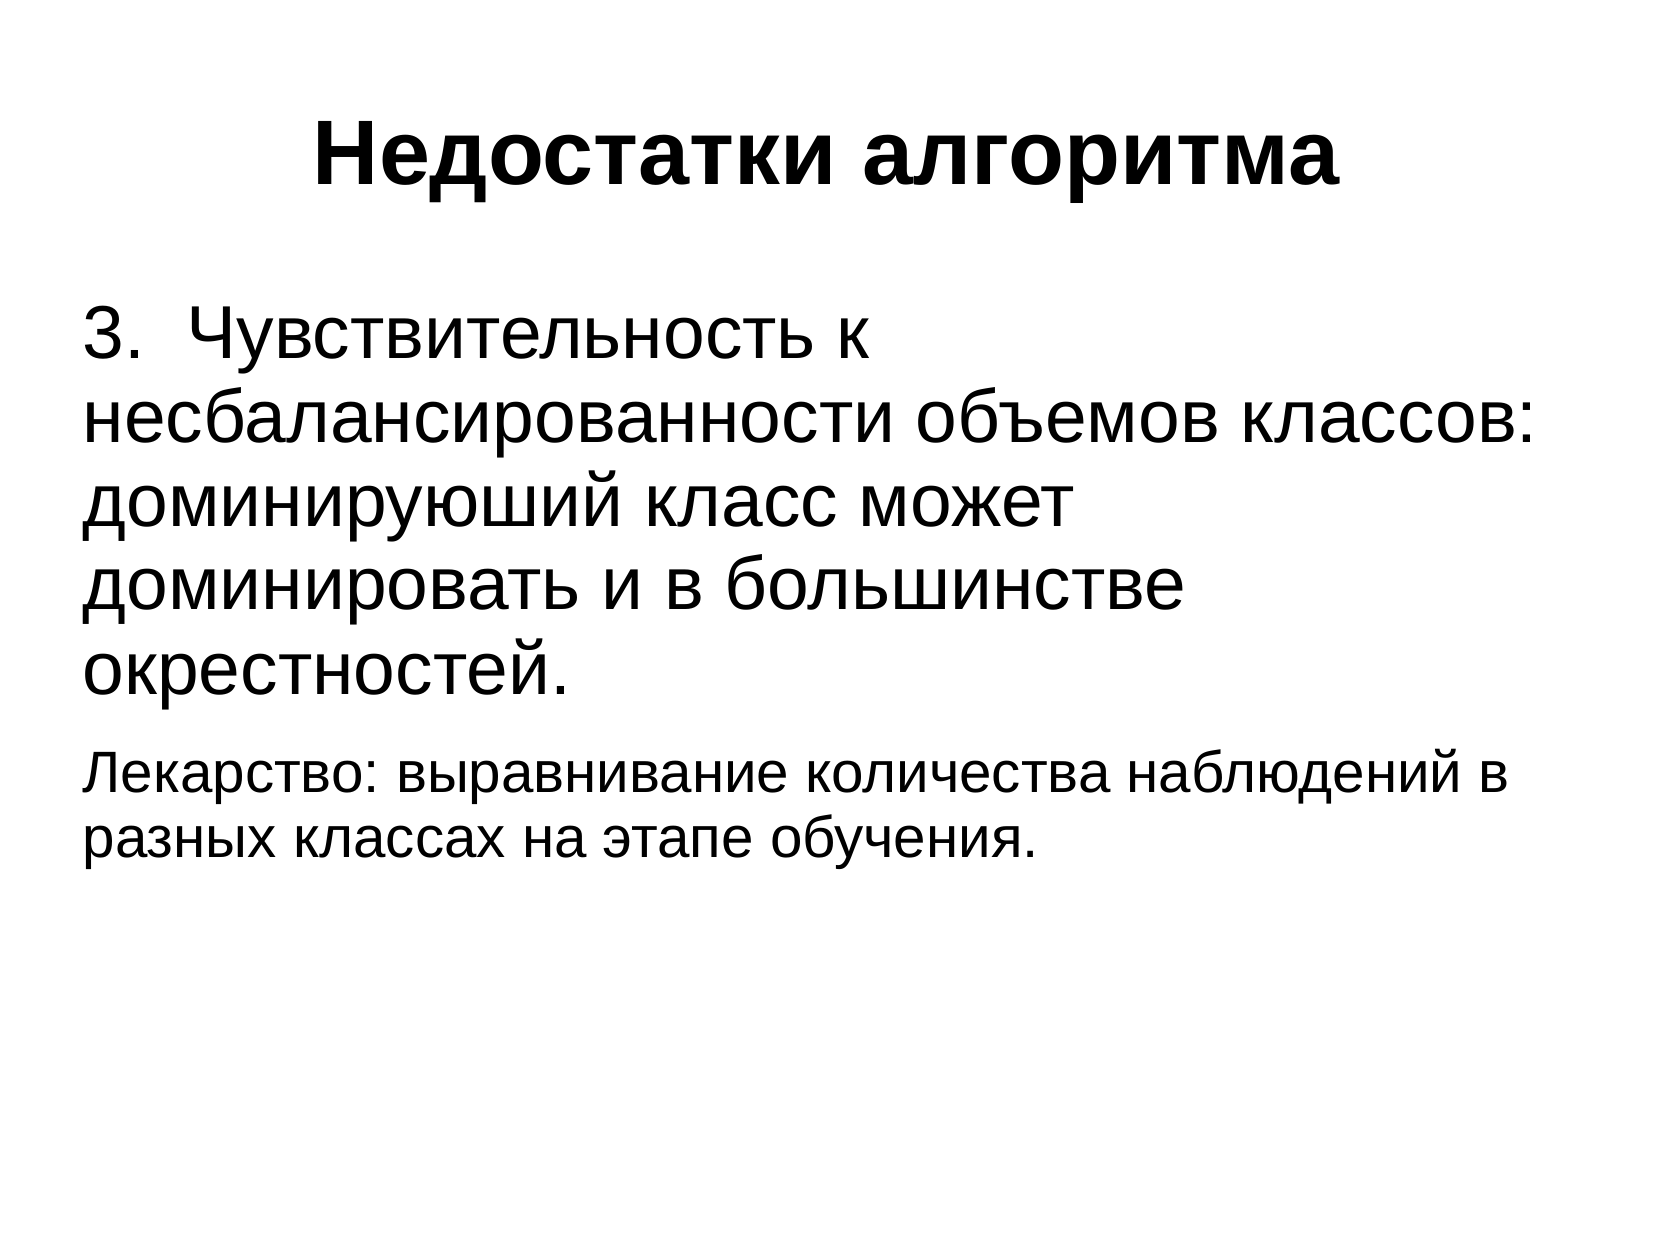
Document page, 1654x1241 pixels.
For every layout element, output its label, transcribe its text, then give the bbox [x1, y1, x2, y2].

title Недостатки алгоритма [82, 49, 1571, 257]
list 3. Чувствительность к несбалансированности объемов классов: доминируюший класс может доминировать и в большинстве окрестностей. Лекарство: выравнивание количества наблюдений в разных классах на этапе обучения. [82, 290, 1571, 1010]
